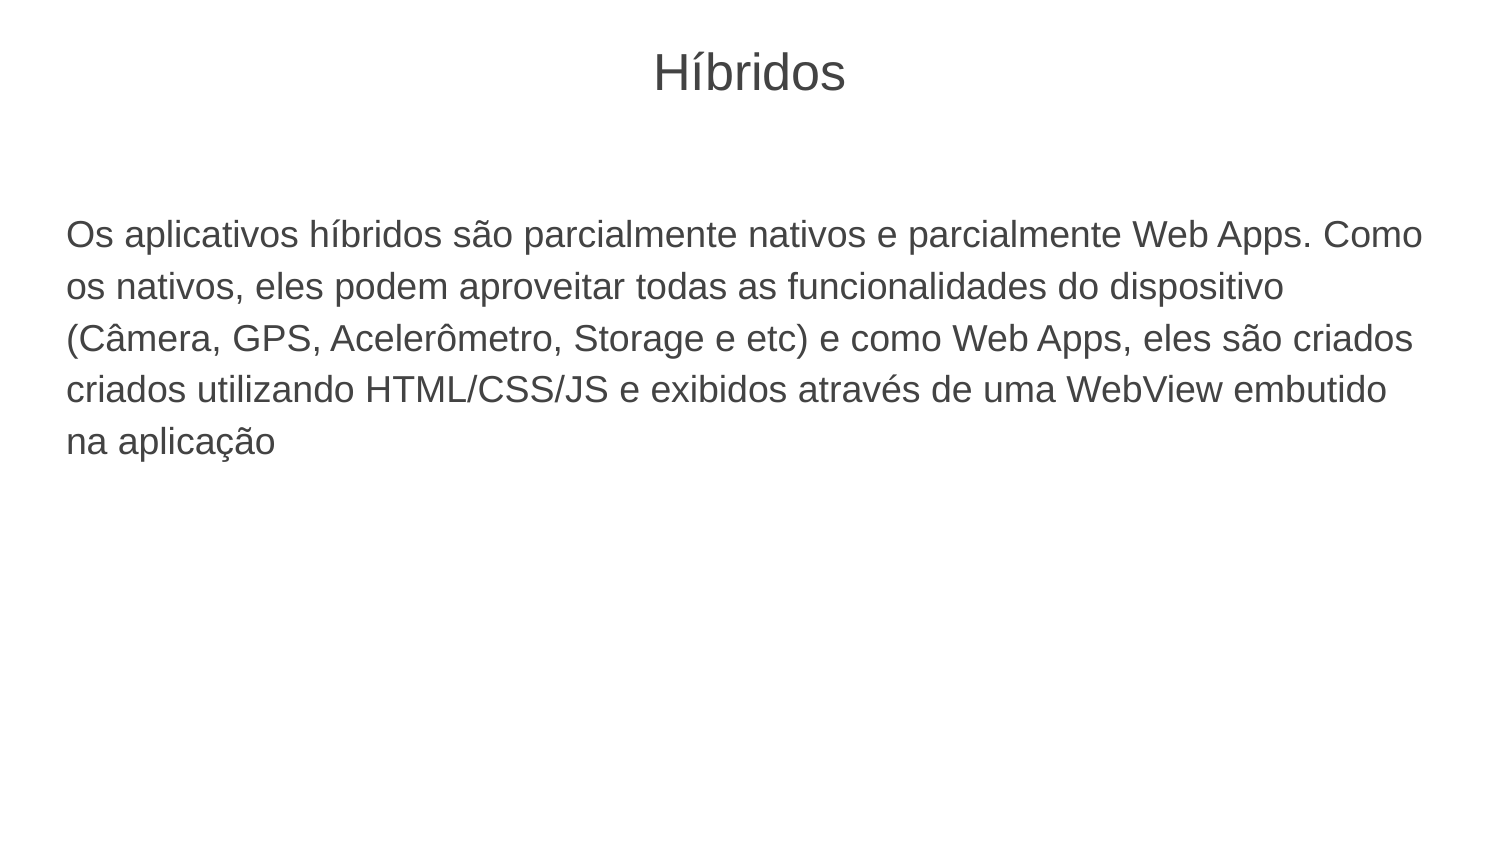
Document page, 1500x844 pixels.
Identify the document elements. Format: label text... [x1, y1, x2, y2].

list Os aplicativos híbridos são parcialmente nativos e parcialmente Web Apps. Como os nativos, eles podem aproveitar todas as funcionalidades do dispositivo (Câmera, GPS, Acelerômetro, Storage e etc) e como Web Apps, eles são criados criados utilizando HTML/CSS/JS e exibidos através de uma WebView embutido na aplicação [51, 188, 1449, 750]
text_box Híbridos [437, 23, 1063, 144]
